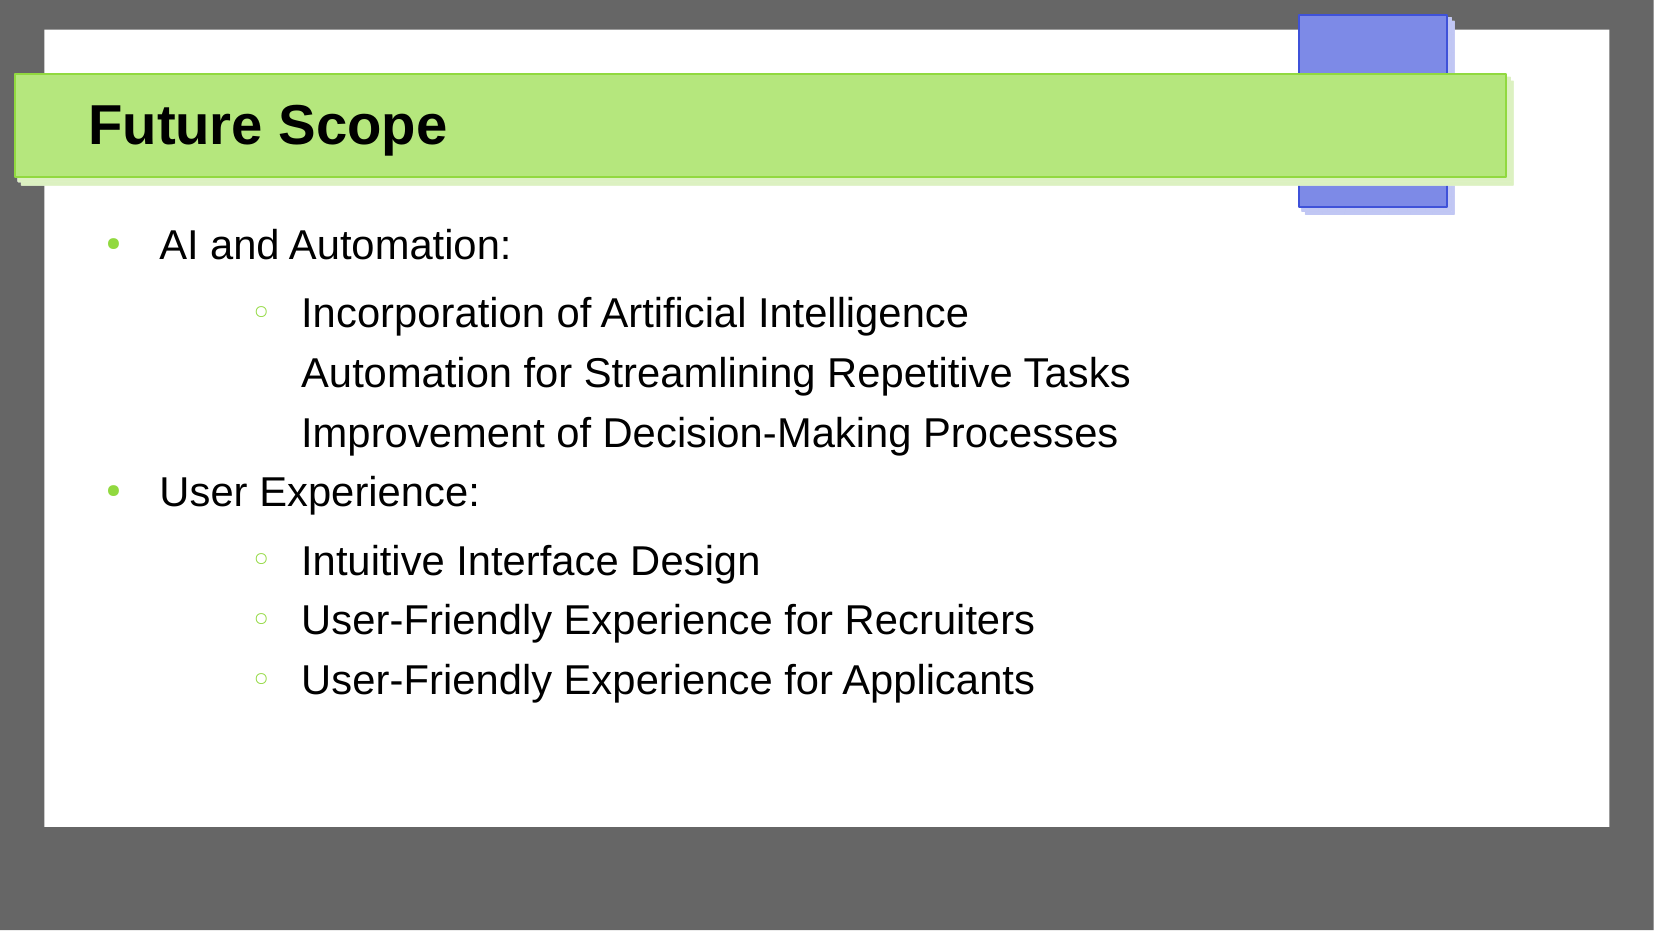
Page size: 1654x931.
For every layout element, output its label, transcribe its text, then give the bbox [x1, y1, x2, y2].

title Future Scope [88, 73, 1506, 178]
list AI and Automation: Incorporation of Artificial Intelligence Automation for Streamlining Repetitive Tasks Improvement of Decision-Making Processes User Experience: Intuitive Interface Design User-Friendly Experience for Recruiters User-Friendly Experience for Applicants [88, 221, 1565, 813]
